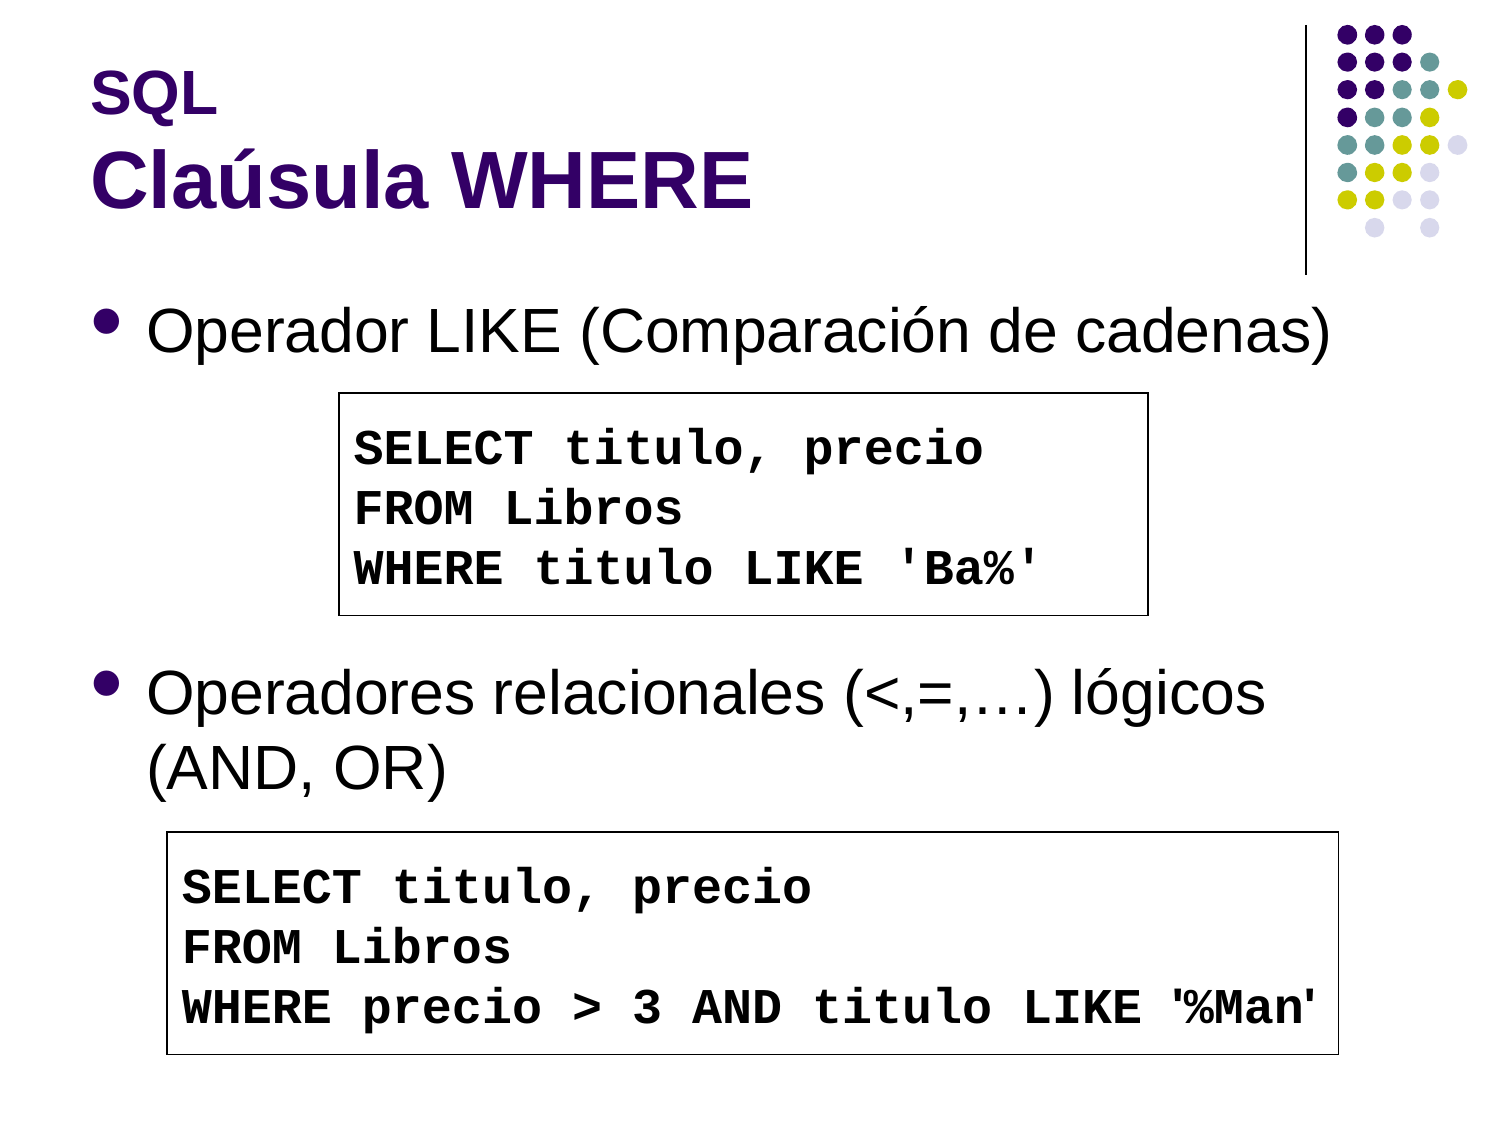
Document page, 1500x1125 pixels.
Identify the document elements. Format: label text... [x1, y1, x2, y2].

text_box SELECT titulo, precio FROM Libros WHERE precio > 3 AND titulo LIKE '%Man' [167, 832, 1339, 1055]
text_box SELECT titulo, precio FROM Libros WHERE titulo LIKE 'Ba%' [338, 392, 1149, 616]
list Operador LIKE (Comparación de cadenas) Operadores relacionales (<,=,…) lógicos (AND, OR) [75, 282, 1426, 1006]
title SQL Claúsula WHERE [74, 20, 1313, 233]
